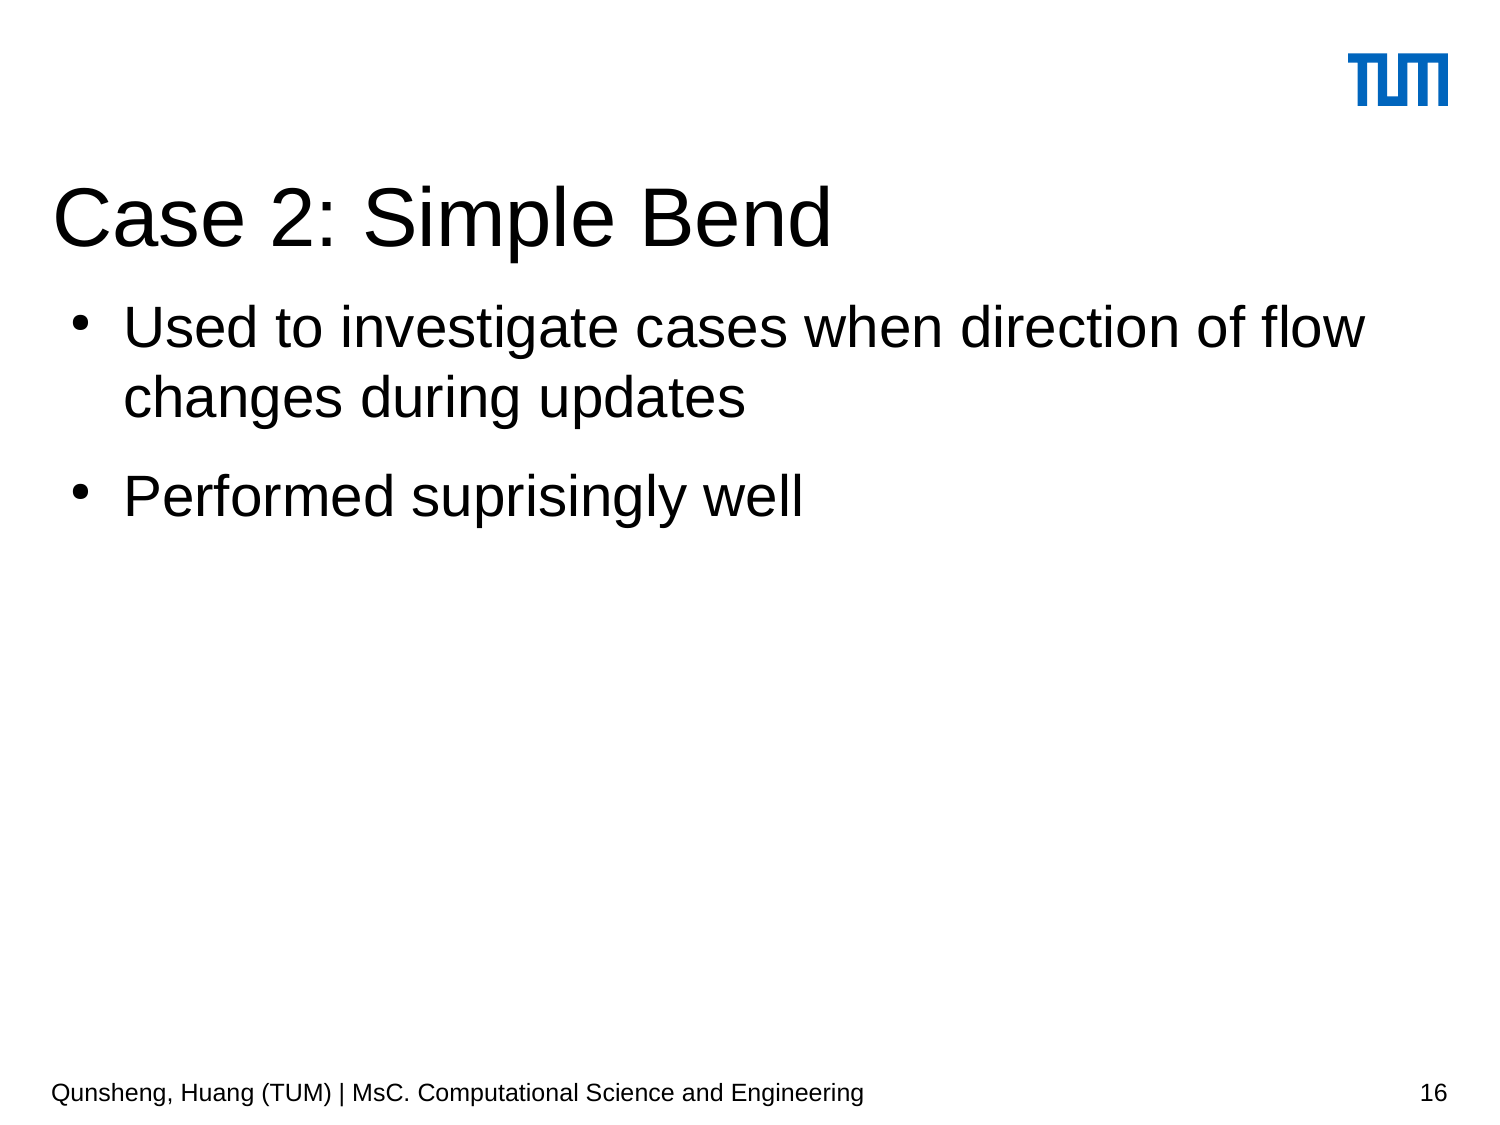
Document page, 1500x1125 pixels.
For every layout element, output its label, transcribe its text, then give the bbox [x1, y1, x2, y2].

list Used to investigate cases when direction of flow changes during updates Performed suprisingly well [52, 289, 1449, 1061]
title Case 2: Simple Bend [52, 163, 1449, 231]
slide_number <number> [1111, 1061, 1448, 1122]
